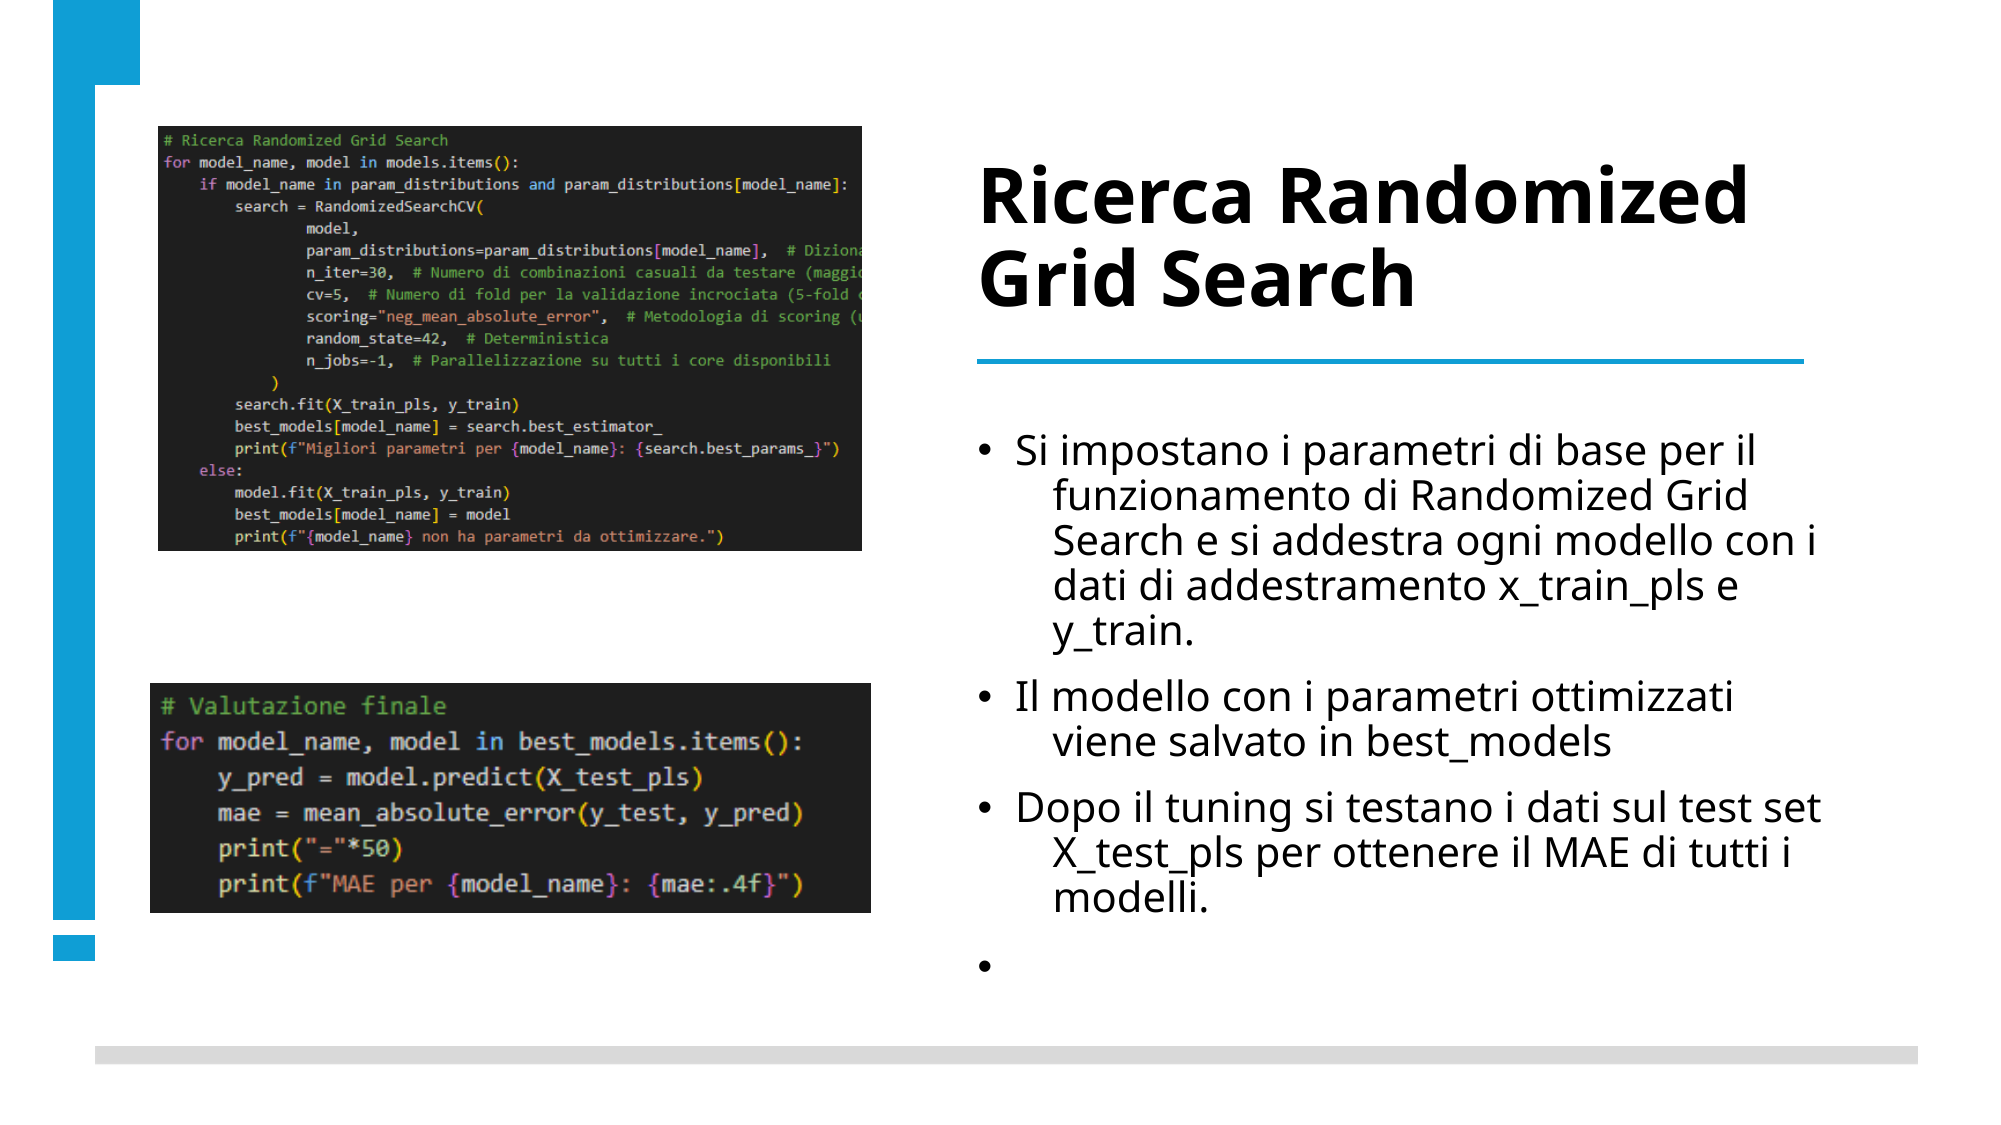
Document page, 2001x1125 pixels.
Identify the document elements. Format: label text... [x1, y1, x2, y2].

title Ricerca Randomized Grid Search [962, 139, 1850, 331]
list Si impostano i parametri di base per il funzionamento di Randomized Grid Search e si addestra ogni modello con i dati di addestramento x_train_pls e y_train. Il modello con i parametri ottimizzati viene salvato in best_models Dopo il tuning si testano i dati sul test set X_test_pls per ottenere il MAE di tutti i modelli. [962, 411, 1850, 1008]
text_box [0, 0, 2000, 1125]
picture [158, 127, 862, 551]
picture [150, 684, 871, 913]
